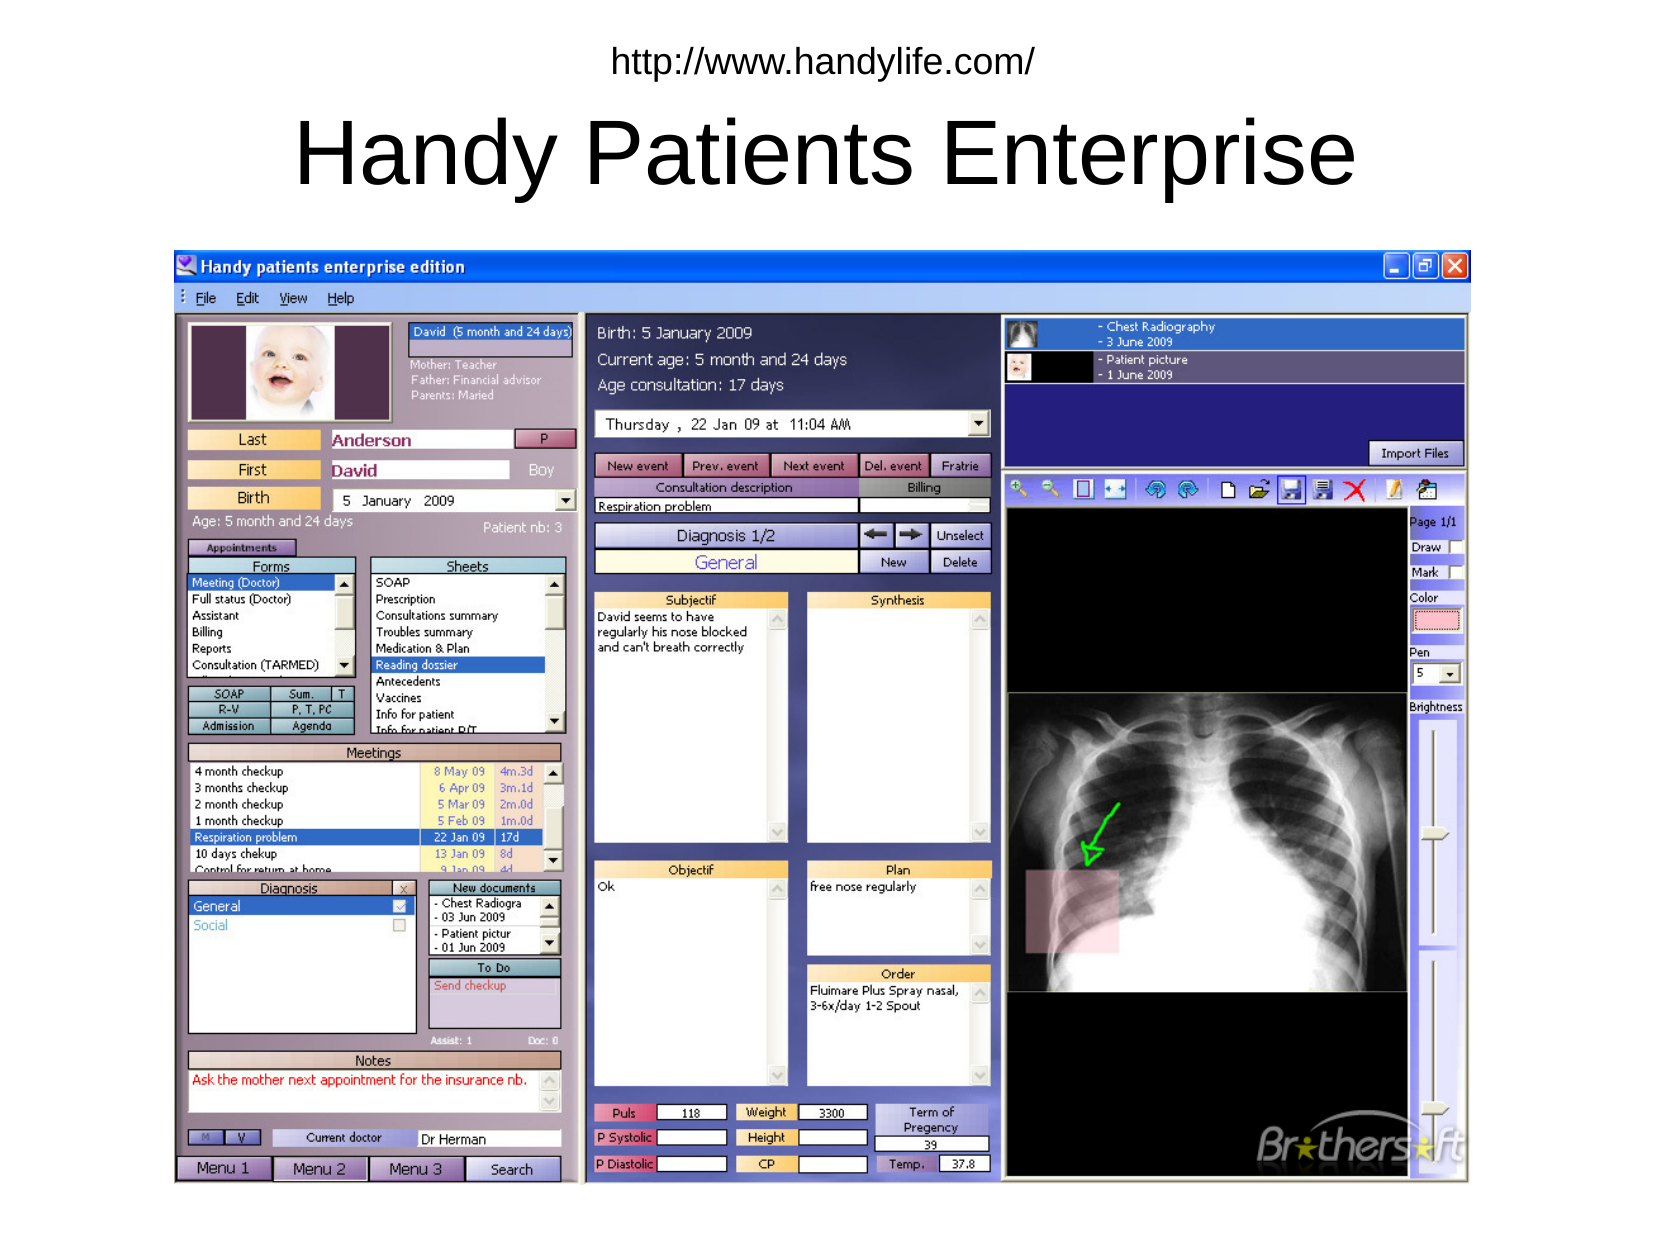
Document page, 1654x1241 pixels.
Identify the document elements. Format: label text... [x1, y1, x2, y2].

picture [174, 250, 1471, 1186]
title Handy Patients Enterprise [82, 49, 1571, 257]
text_box http://www.handylife.com/ [595, 33, 1051, 91]
